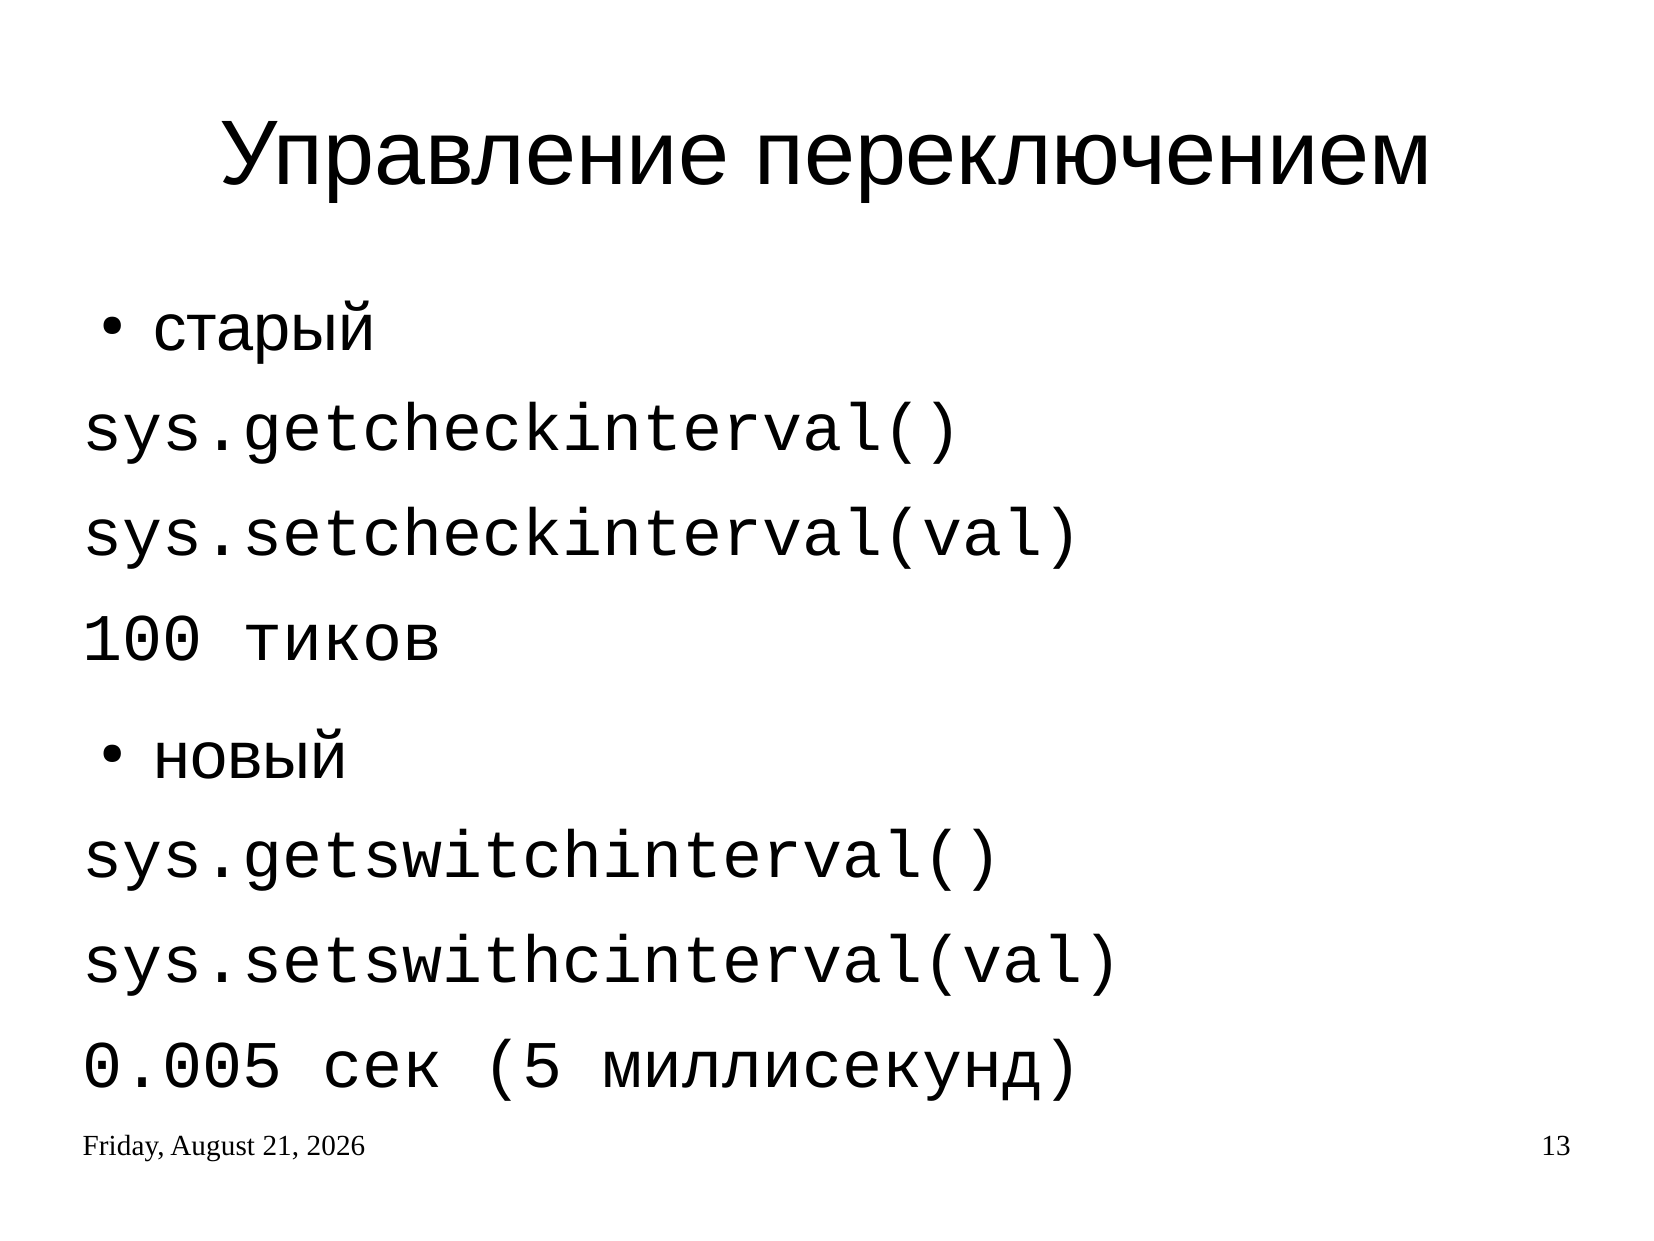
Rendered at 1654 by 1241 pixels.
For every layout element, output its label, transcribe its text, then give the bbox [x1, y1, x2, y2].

list новый sys.getswitchinterval() sys.setswithcinterval(val) 0.005 сек (5 миллисекунд) [82, 717, 1571, 1109]
list cтарый sys.getcheckinterval() sys.setcheckinterval(val) 100 тиков [82, 290, 1571, 681]
title Управление переключением [82, 49, 1571, 257]
